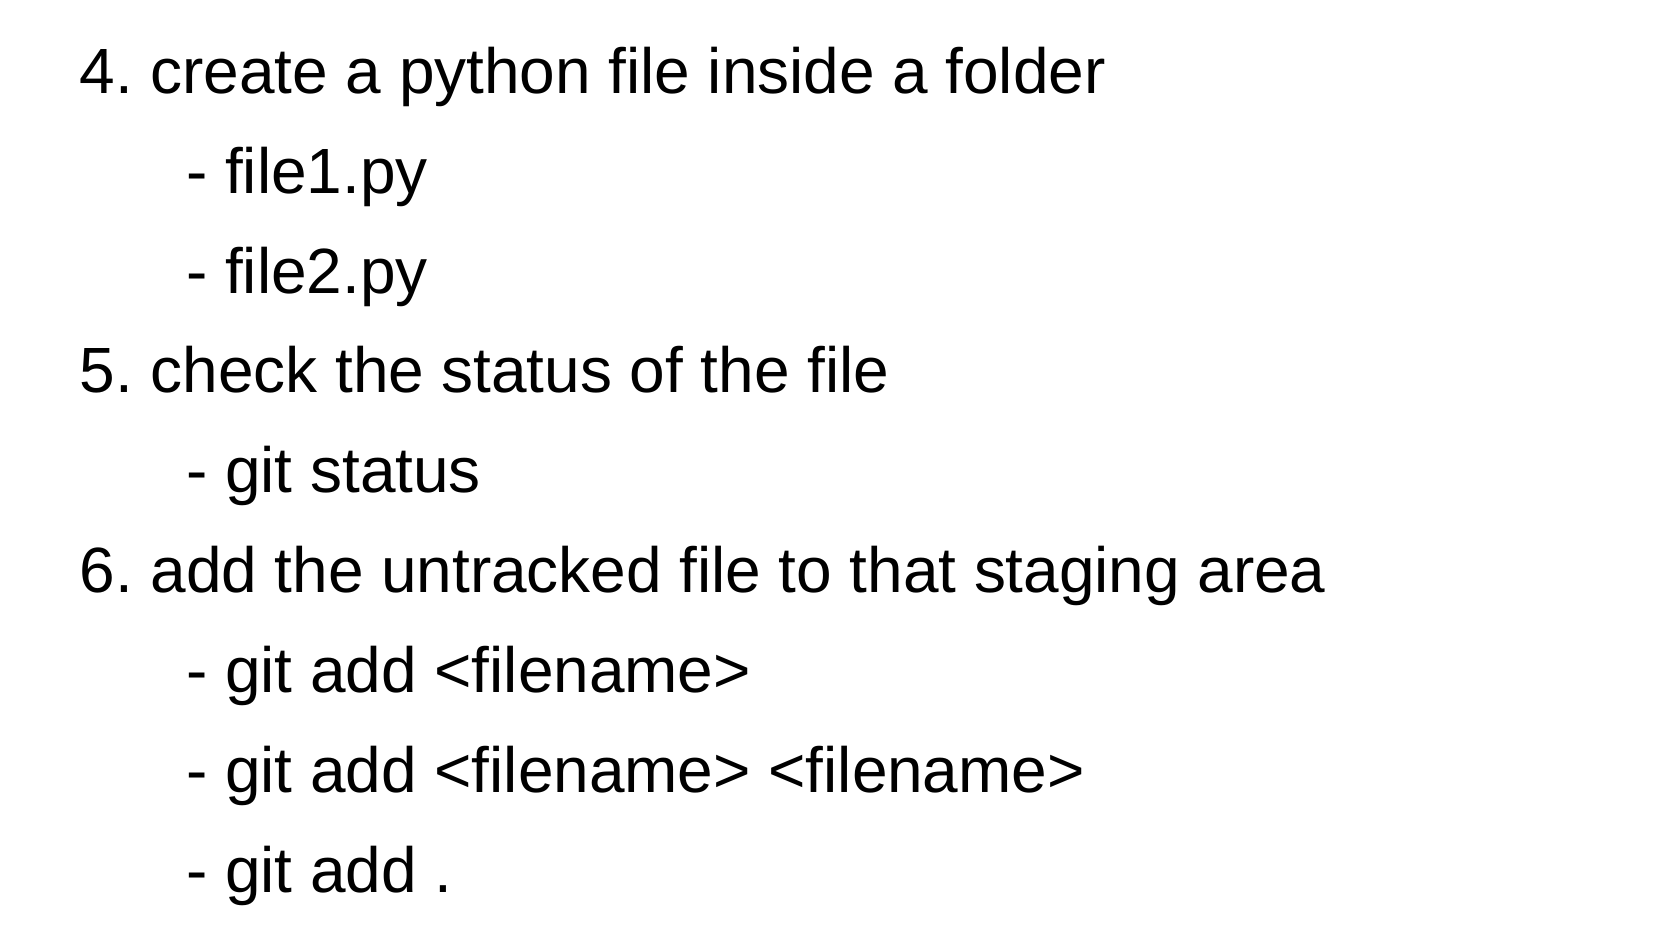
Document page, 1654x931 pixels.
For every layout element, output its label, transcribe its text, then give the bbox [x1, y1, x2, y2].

list 4. create a python file inside a folder - file1.py - file2.py 5. check the status of the file - git status 6. add the untracked file to that staging area - git add <filename> - git add <filename> <filename> - git add . [11, 35, 1642, 910]
